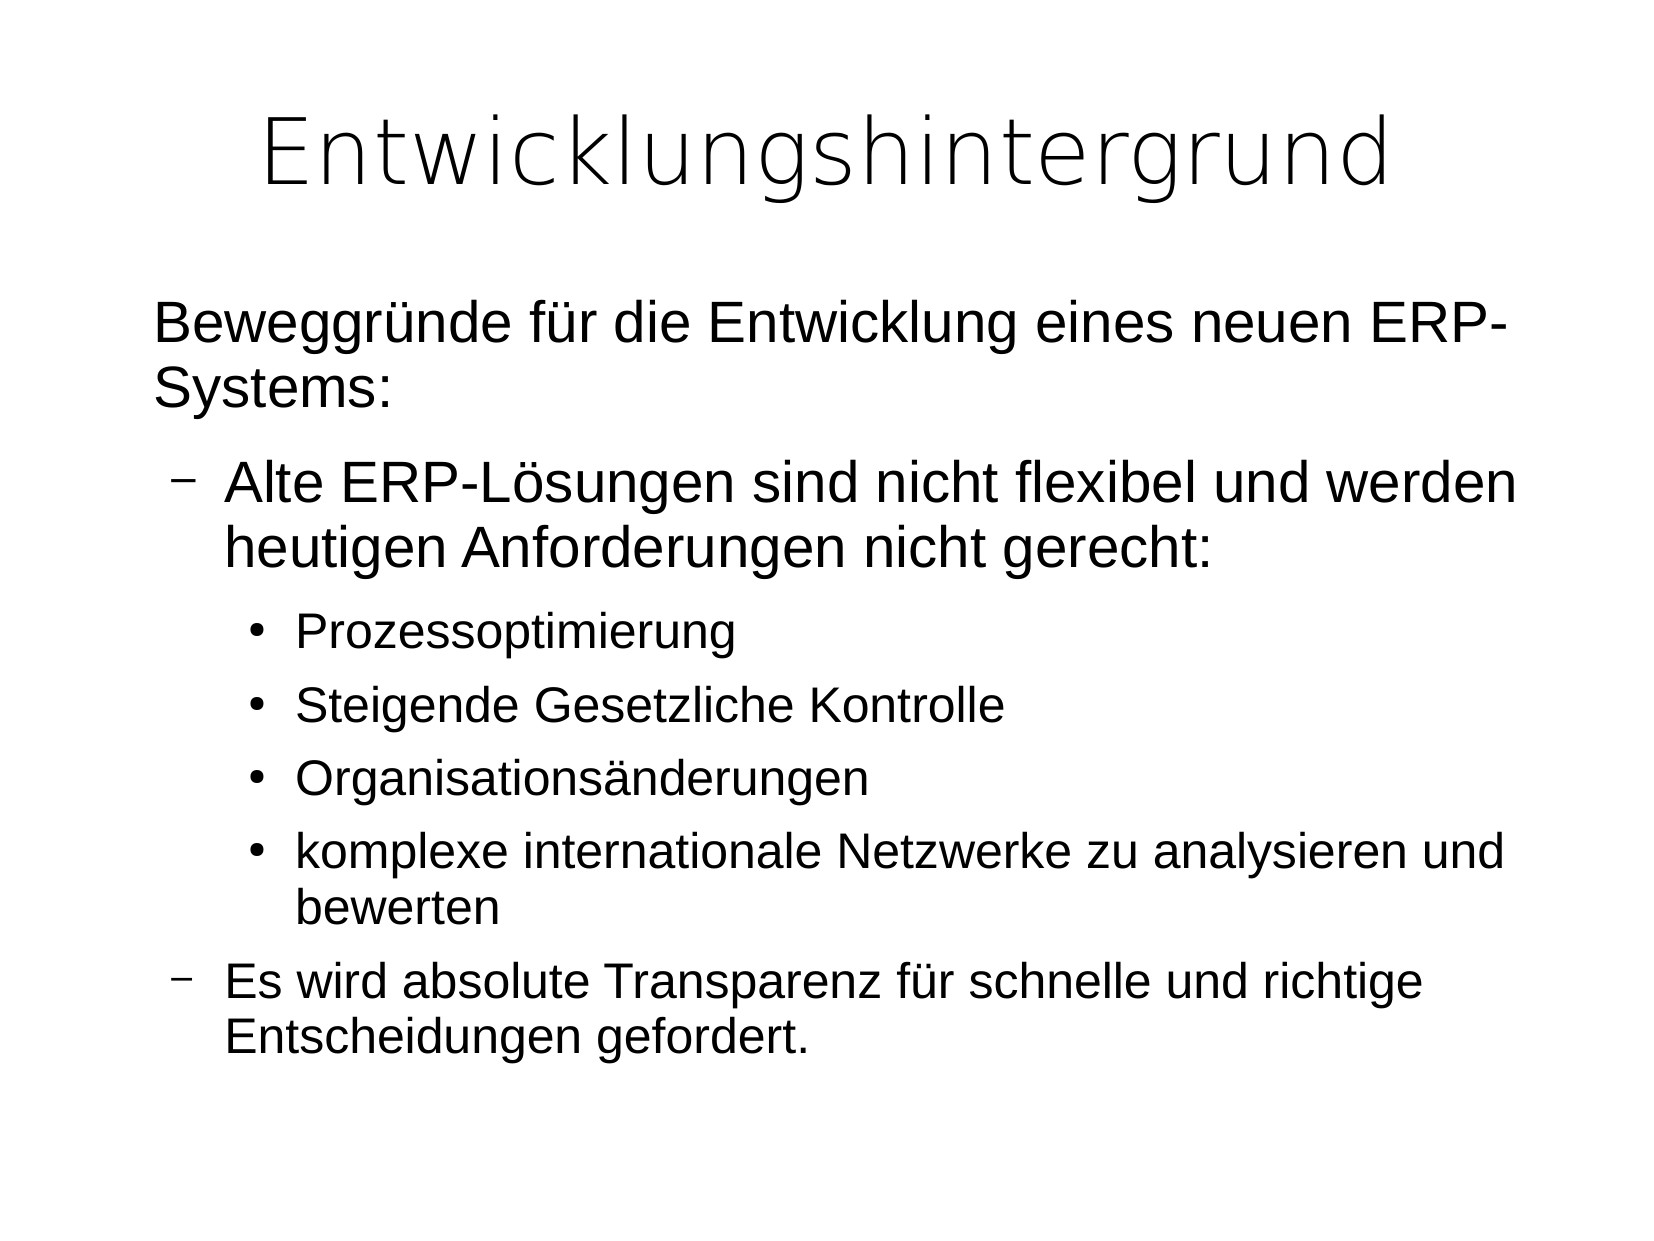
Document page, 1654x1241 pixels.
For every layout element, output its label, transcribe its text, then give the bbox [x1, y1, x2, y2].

list Beweggründe für die Entwicklung eines neuen ERP-Systems: Alte ERP-Lösungen sind nicht flexibel und werden heutigen Anforderungen nicht gerecht: Prozessoptimierung Steigende Gesetzliche Kontrolle Organisationsänderungen komplexe internationale Netzwerke zu analysieren und bewerten Es wird absolute Transparenz für schnelle und richtige Entscheidungen gefordert. [82, 290, 1538, 1158]
title Entwicklungshintergrund [82, 49, 1571, 257]
